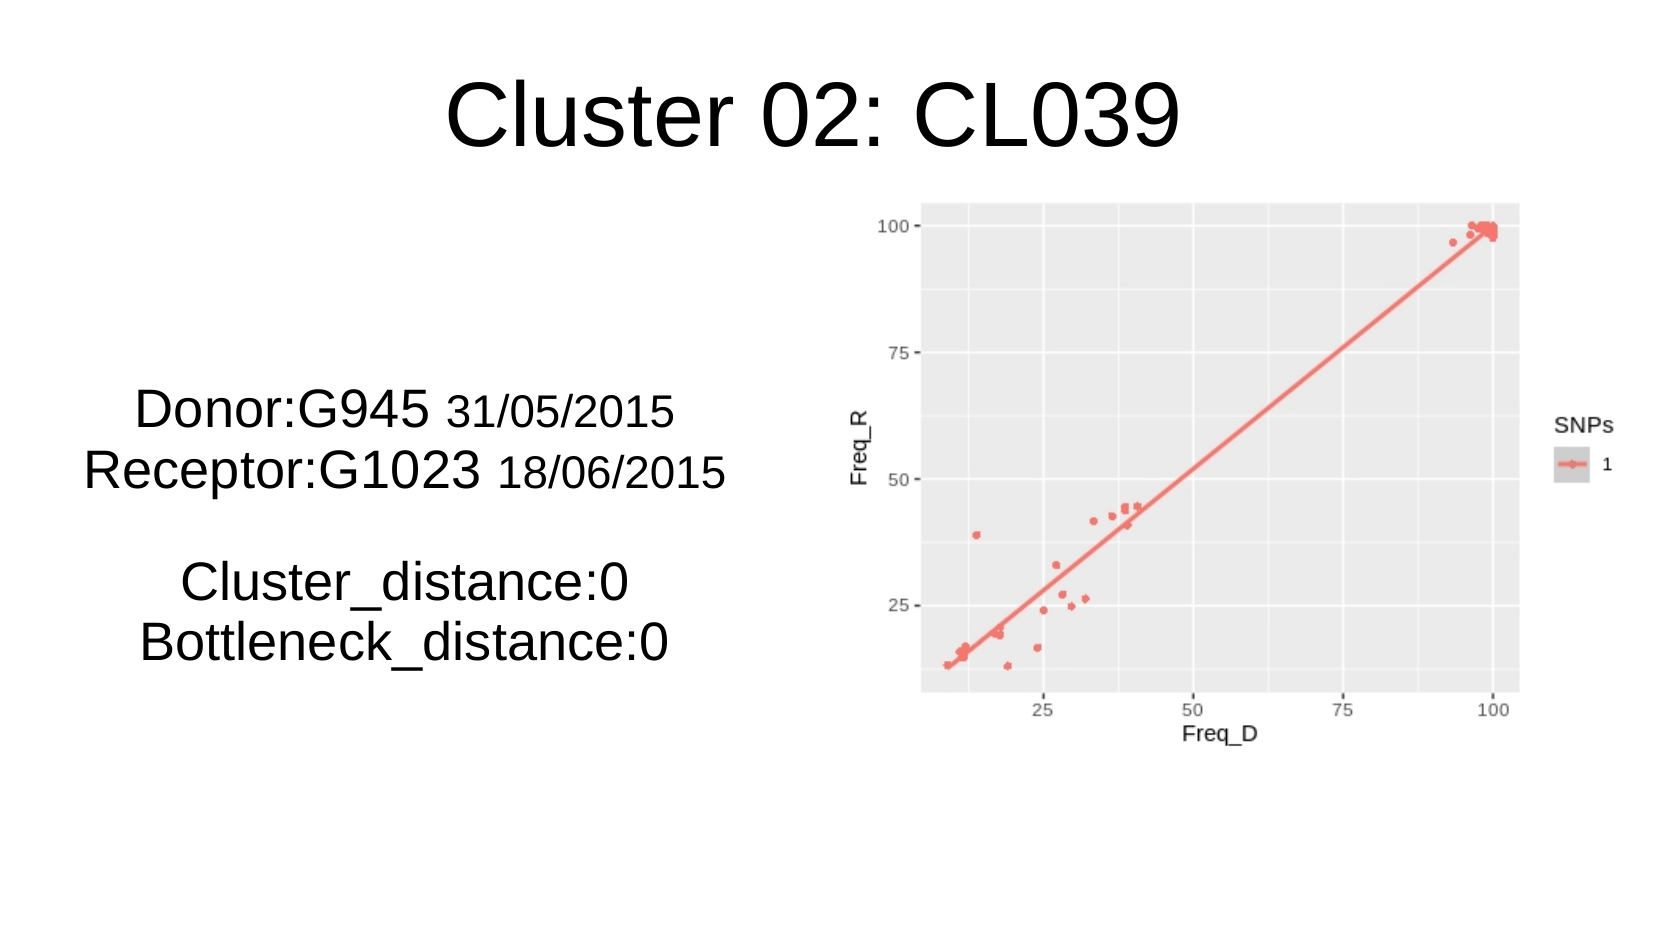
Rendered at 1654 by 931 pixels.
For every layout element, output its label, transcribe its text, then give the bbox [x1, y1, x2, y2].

picture [840, 192, 1637, 757]
text_box Donor:G945 31/05/2015 Receptor:G1023 18/06/2015 Cluster_distance:0 Bottleneck_distance:0 [30, 255, 781, 796]
title Cluster 02: CL039 [82, 37, 1571, 193]
